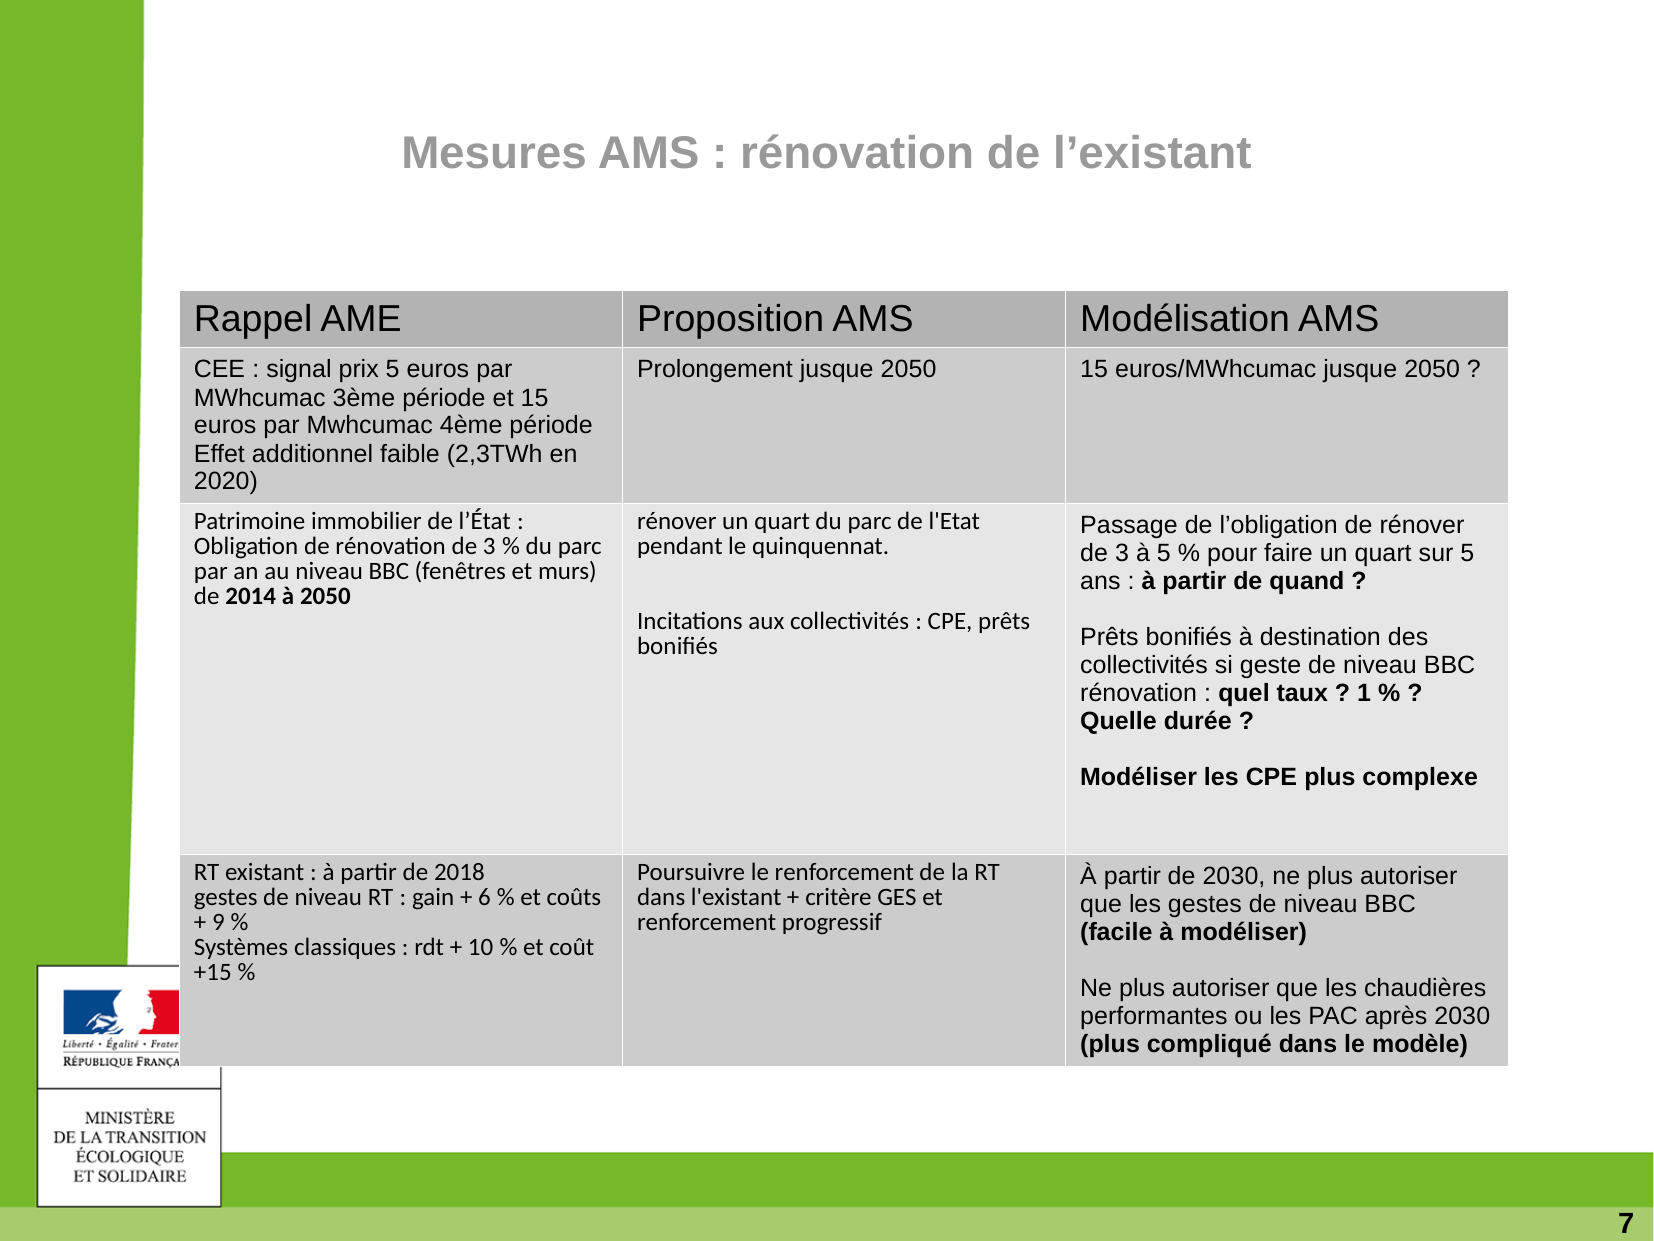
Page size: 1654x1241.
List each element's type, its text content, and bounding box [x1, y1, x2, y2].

picture [0, 0, 1654, 1241]
table_header Modélisation AMS [1066, 291, 1508, 347]
table_cell 15 euros/MWhcumac jusque 2050 ? [1066, 348, 1508, 503]
table_cell Passage de l’obligation de rénover de 3 à 5 % pour faire un quart sur 5 ans : à partir de quand ? Prêts bonifiés à destination des collectivités si geste de niveau BBC rénovation : quel taux ? 1 % ? Quelle durée ? Modéliser les CPE plus complexe [1066, 504, 1508, 854]
title Mesures AMS : rénovation de l’existant [82, 49, 1571, 257]
table_cell Poursuivre le renforcement de la RT dans l'existant + critère GES et renforcement progressif [623, 855, 1065, 1066]
table_header Proposition AMS [623, 291, 1065, 347]
table_cell Patrimoine immobilier de l’État : Obligation de rénovation de 3 % du parc par an au niveau BBC (fenêtres et murs) de 2014 à 2050 [180, 504, 622, 854]
table_cell rénover un quart du parc de l'Etat pendant le quinquennat. Incitations aux collectivités : CPE, prêts bonifiés [623, 504, 1065, 854]
table_cell À partir de 2030, ne plus autoriser que les gestes de niveau BBC (facile à modéliser) Ne plus autoriser que les chaudières performantes ou les PAC après 2030 (plus compliqué dans le modèle) [1066, 855, 1508, 1066]
table_cell CEE : signal prix 5 euros par MWhcumac 3ème période et 15 euros par Mwhcumac 4ème période Effet additionnel faible (2,3TWh en 2020) [180, 348, 622, 503]
table_header Rappel AME [180, 291, 622, 347]
table_cell RT existant : à partir de 2018 gestes de niveau RT : gain + 6 % et coûts + 9 % Systèmes classiques : rdt + 10 % et coût +15 % [180, 855, 622, 1066]
table_cell Prolongement jusque 2050 [623, 348, 1065, 503]
